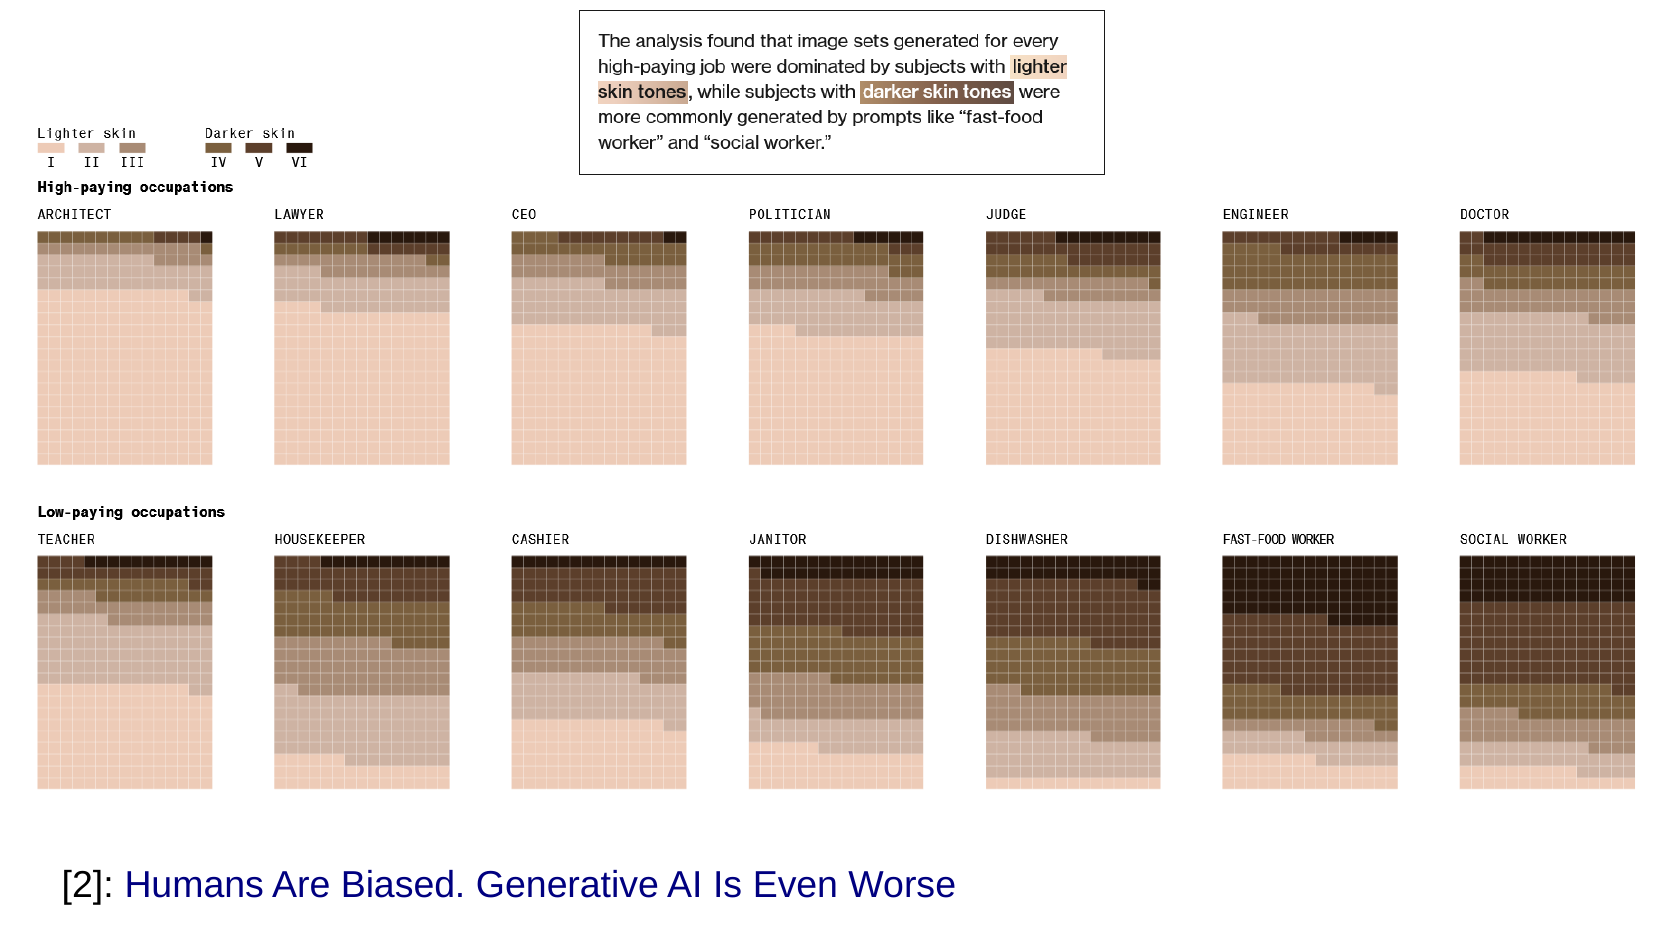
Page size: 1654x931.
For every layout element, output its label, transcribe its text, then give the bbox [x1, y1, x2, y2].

picture [0, 7, 1654, 798]
text_box [2]: Humans Are Biased. Generative AI Is Even Worse [46, 856, 1625, 914]
